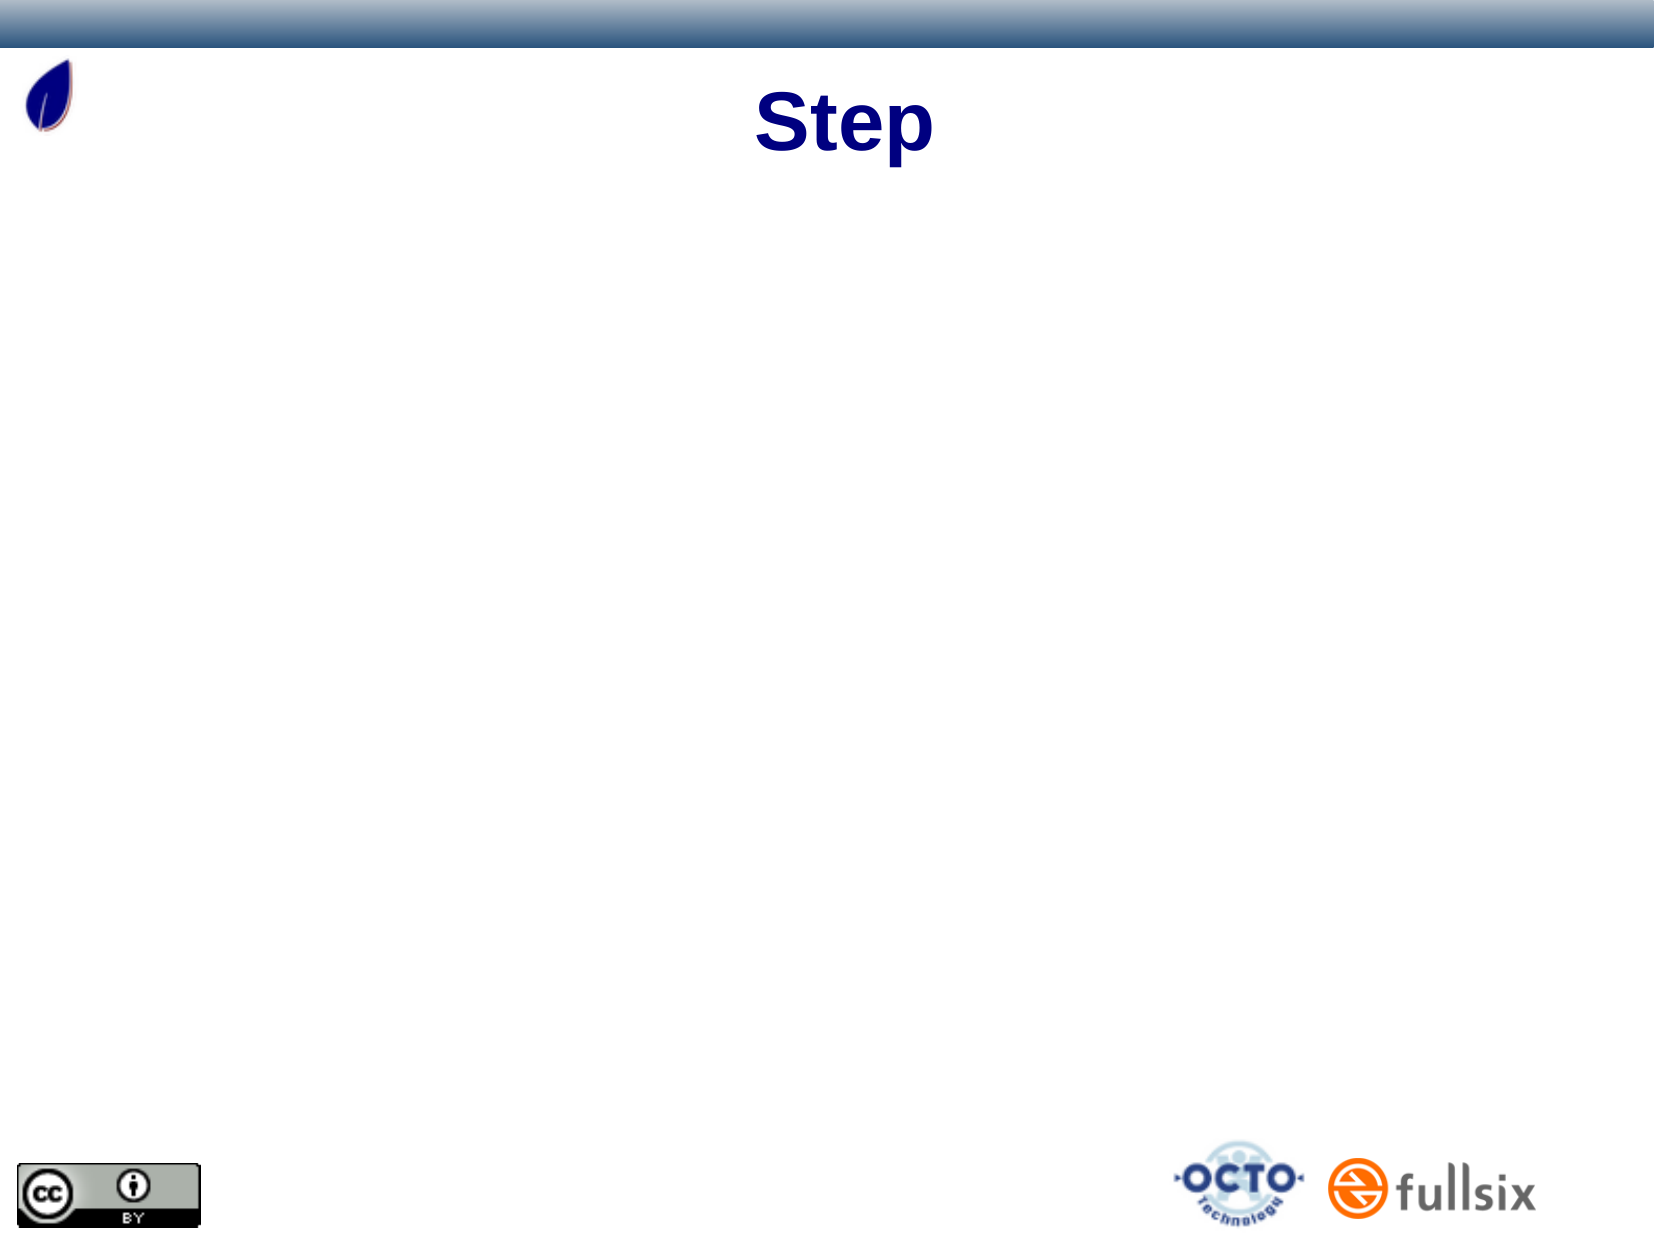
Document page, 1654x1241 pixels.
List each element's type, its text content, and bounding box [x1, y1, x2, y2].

title Step [156, 55, 1534, 188]
picture [17, 1163, 201, 1228]
picture [1166, 1138, 1313, 1235]
picture [14, 55, 89, 136]
picture [1328, 1158, 1536, 1219]
